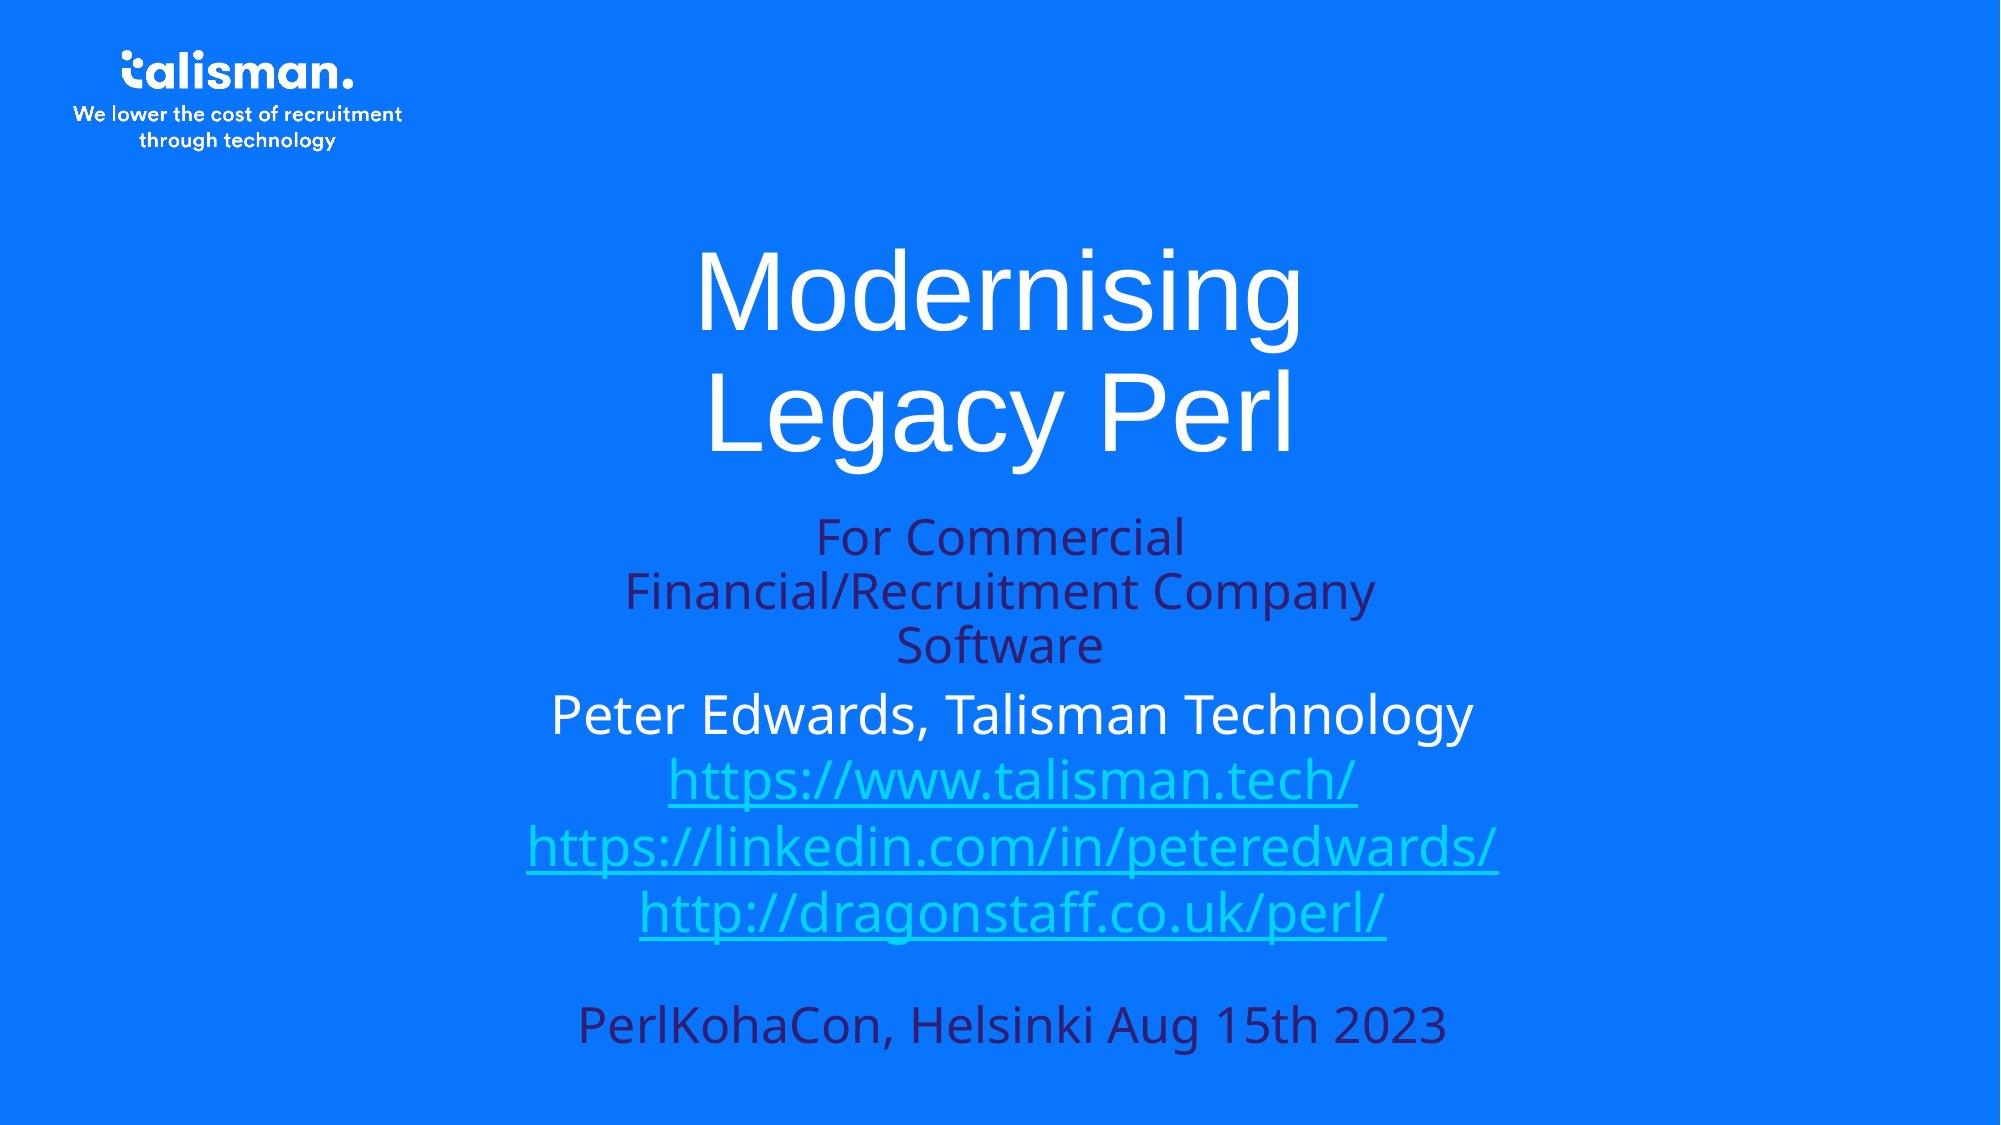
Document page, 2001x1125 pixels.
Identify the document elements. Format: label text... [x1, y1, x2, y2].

subtitle Peter Edwards, Talisman Technology https://www.talisman.tech/ https://linkedin.com/in/peteredwards/ http://dragonstaff.co.uk/perl/ PerlKohaCon, Helsinki Aug 15th 2023 [252, 680, 1774, 910]
picture [38, 24, 436, 175]
title Modernising Legacy Perl [541, 174, 1459, 484]
text_box For Commercial Financial/Recruitment Company Software [541, 497, 1460, 649]
